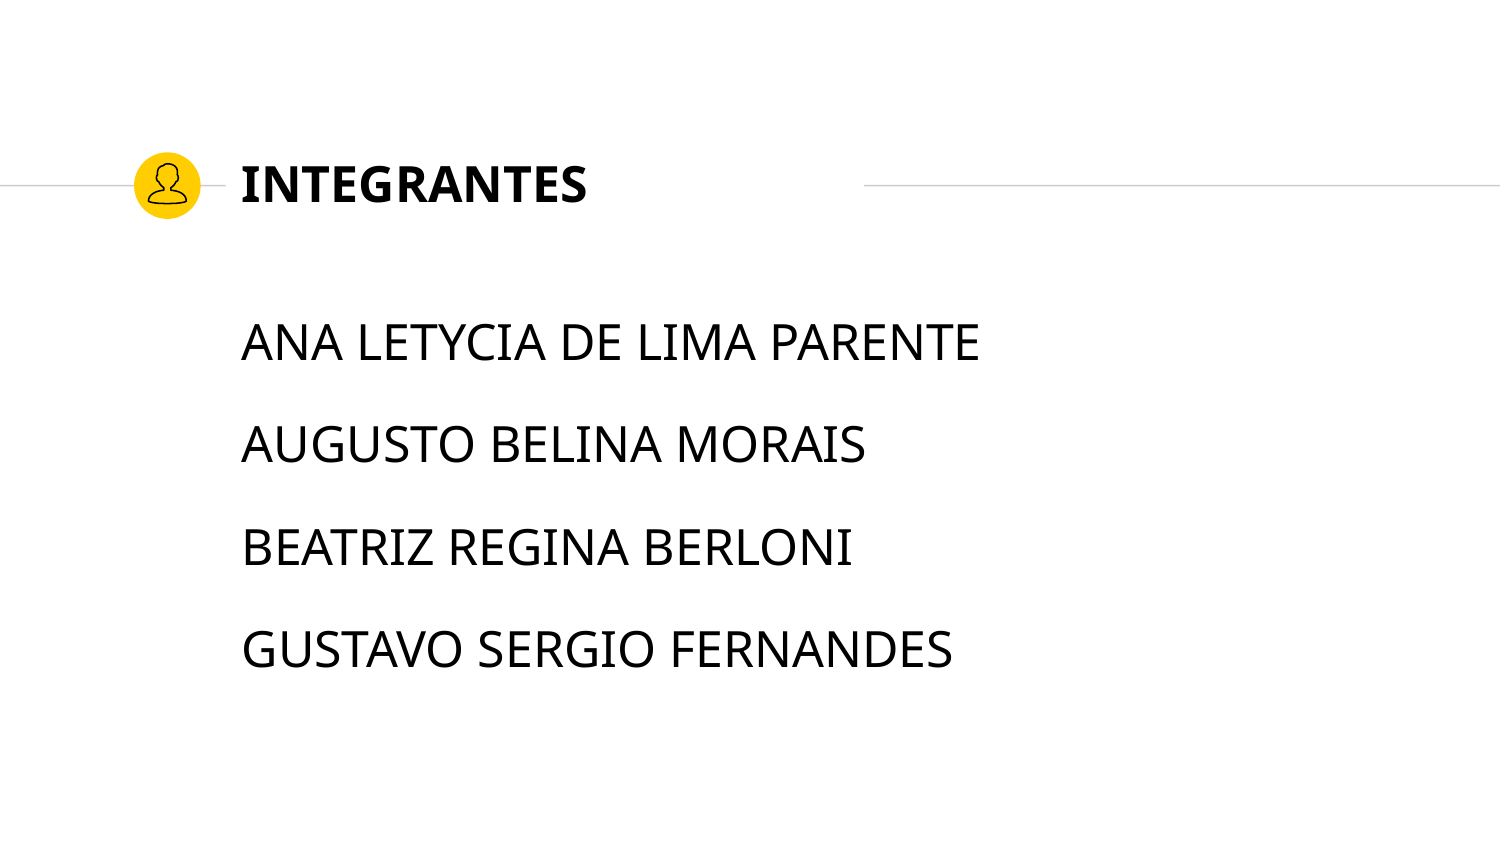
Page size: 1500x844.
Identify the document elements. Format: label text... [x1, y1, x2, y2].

title INTEGRANTES [226, 146, 863, 219]
list ANA LETYCIA DE LIMA PARENTE AUGUSTO BELINA MORAIS BEATRIZ REGINA BERLONI GUSTAVO SERGIO FERNANDES [226, 265, 1344, 776]
